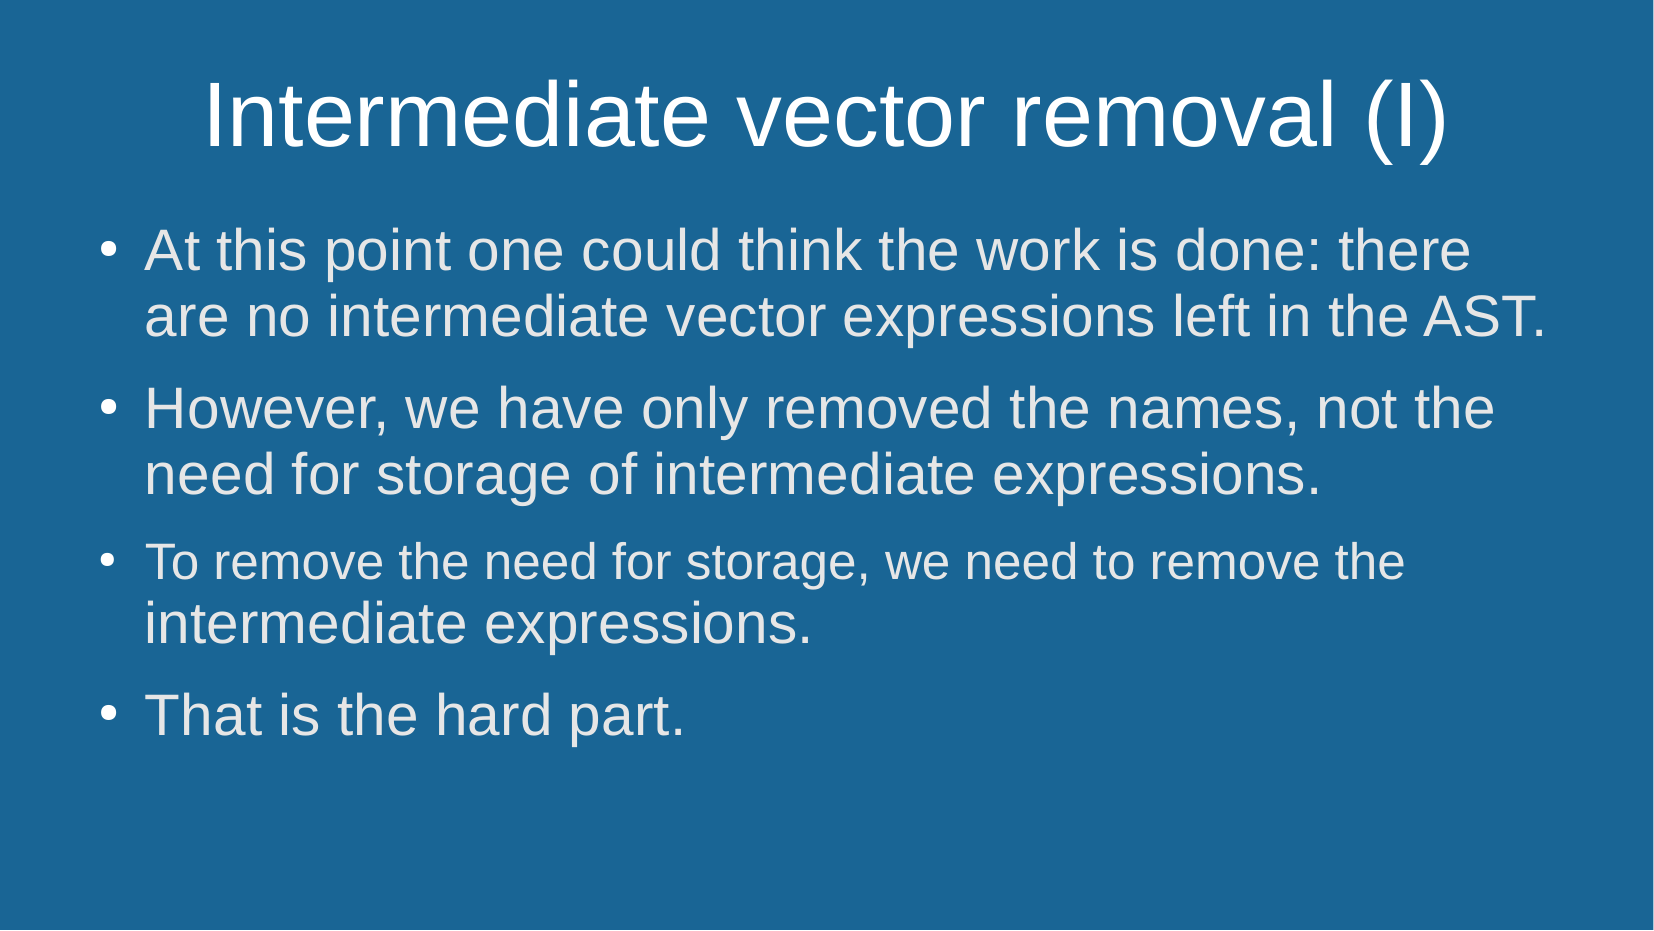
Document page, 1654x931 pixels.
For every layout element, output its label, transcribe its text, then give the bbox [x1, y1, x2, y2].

list At this point one could think the work is done: there are no intermediate vector expressions left in the AST. However, we have only removed the names, not the need for storage of intermediate expressions. To remove the need for storage, we need to remove the intermediate expressions. That is the hard part. [82, 217, 1571, 758]
title Intermediate vector removal (I) [82, 37, 1571, 193]
